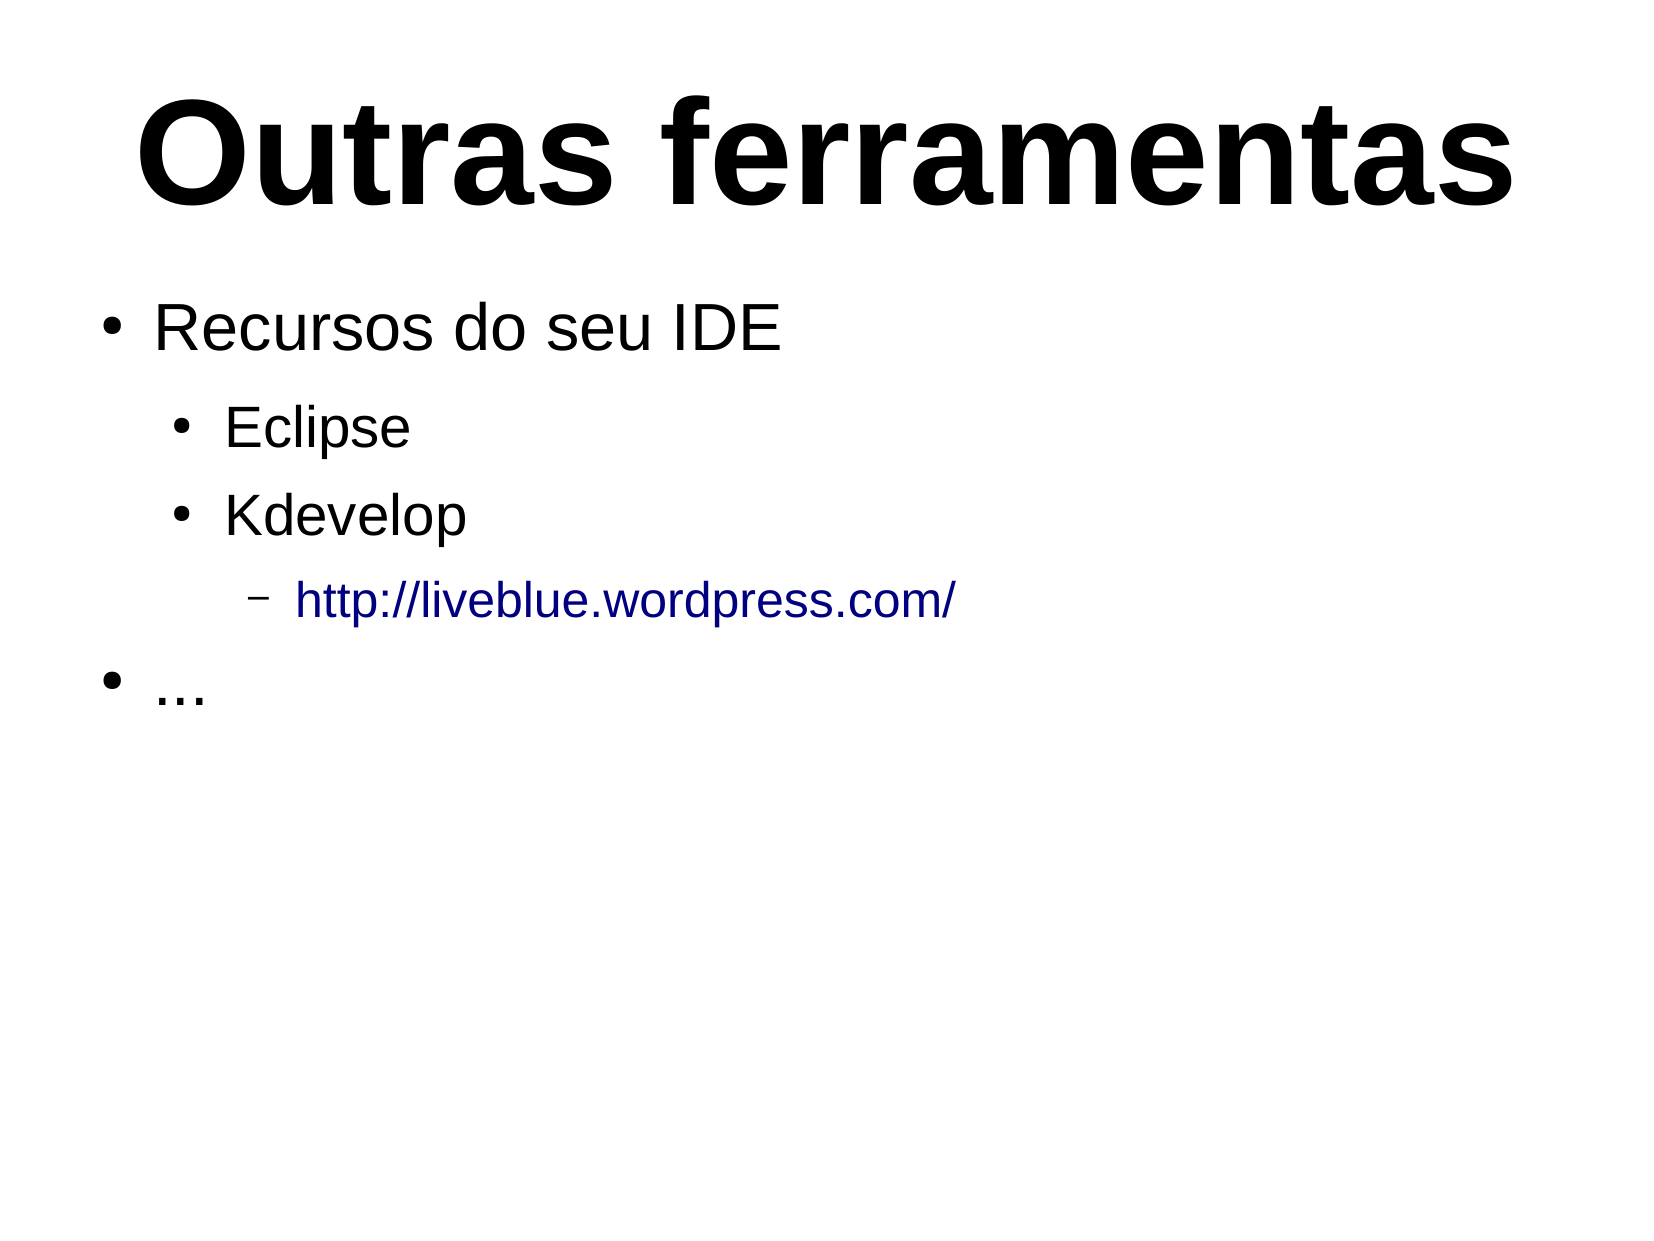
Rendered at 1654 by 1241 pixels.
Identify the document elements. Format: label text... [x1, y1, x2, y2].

title Outras ferramentas [82, 56, 1571, 250]
list Recursos do seu IDE Eclipse Kdevelop http://liveblue.wordpress.com/ ... [82, 290, 1571, 1109]
